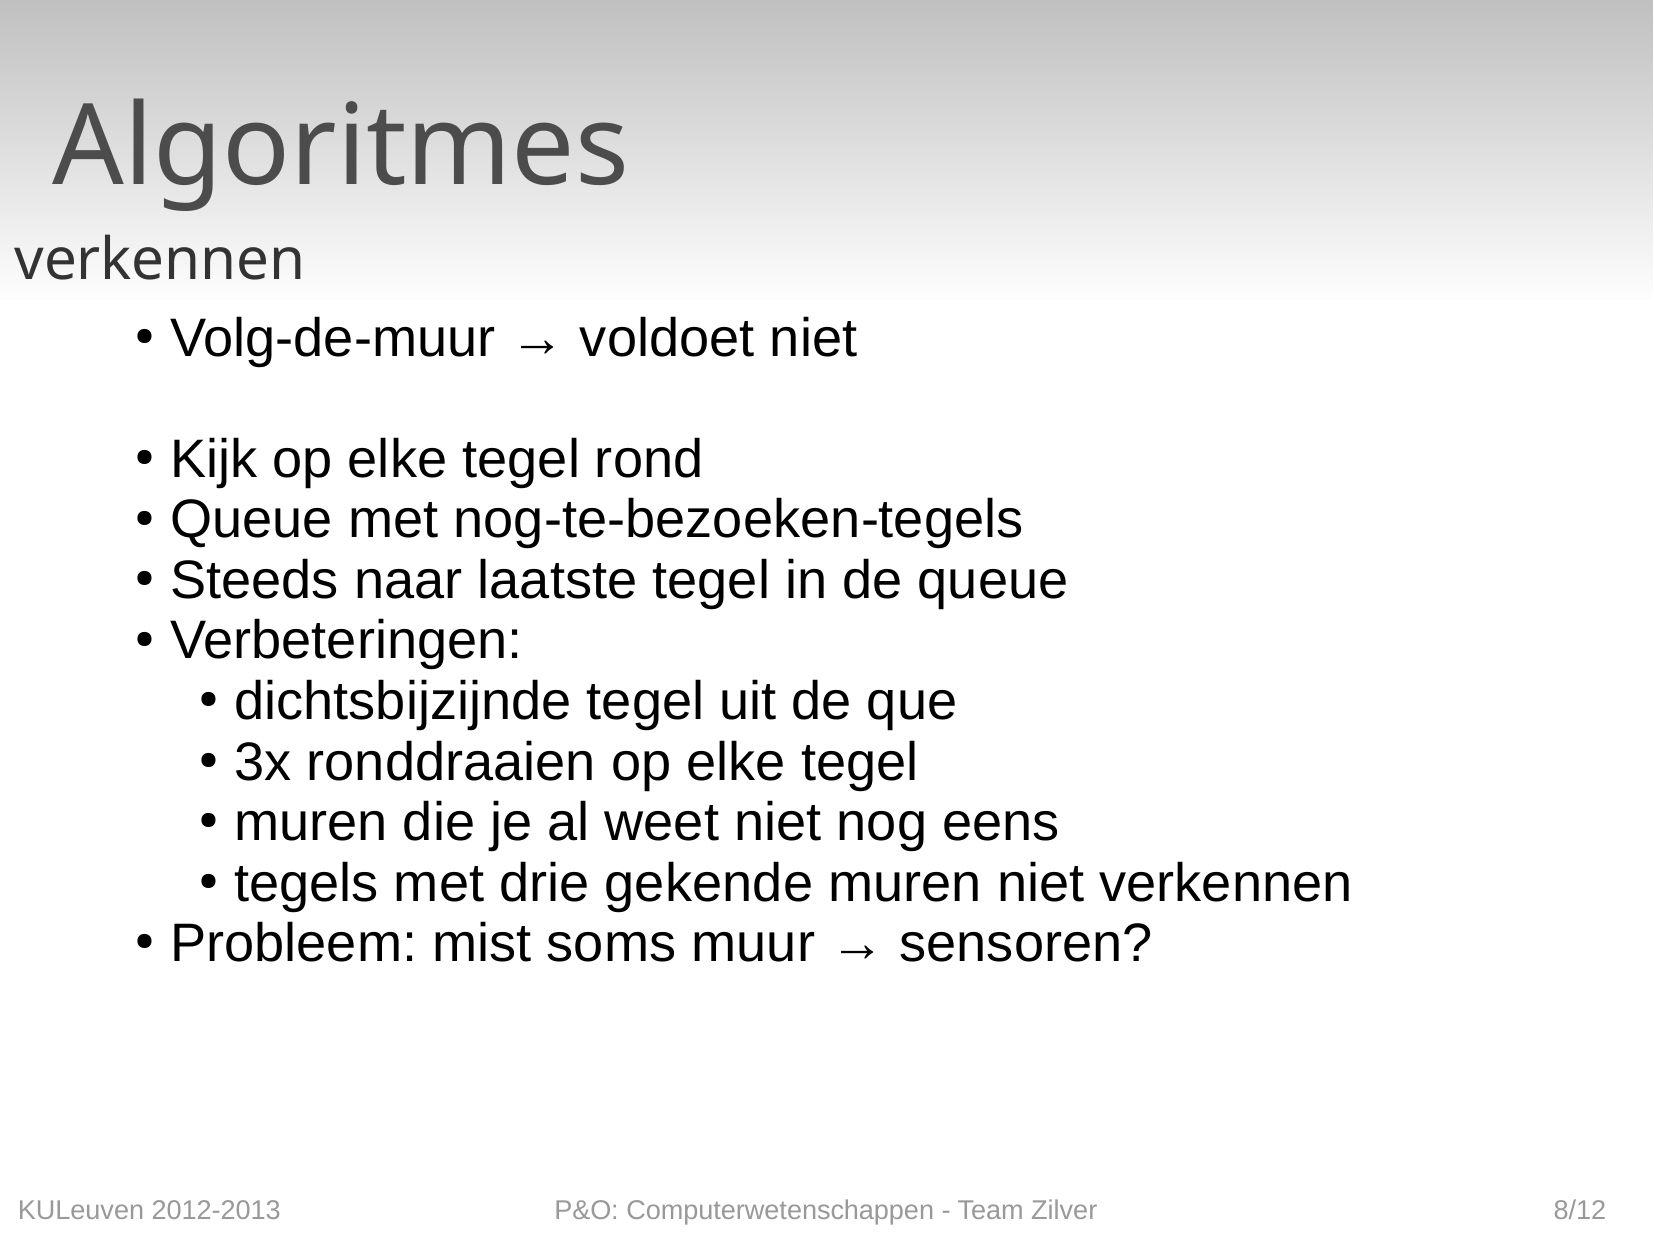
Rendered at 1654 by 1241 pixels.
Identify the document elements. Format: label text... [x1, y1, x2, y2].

text_box Algoritmes verkennen [0, 0, 1653, 217]
text_box Volg-de-muur → voldoet niet Kijk op elke tegel rond Queue met nog-te-bezoeken-tegels Steeds naar laatste tegel in de queue Verbeteringen: dichtsbijzijnde tegel uit de que 3x ronddraaien op elke tegel muren die je al weet niet nog eens tegels met drie gekende muren niet verkennen Probleem: mist soms muur → sensoren? [120, 300, 1501, 981]
text_box KULeuven 2012-2013 P&O: Computerwetenschappen - Team Zilver <number>/12 [3, 1187, 1644, 1241]
